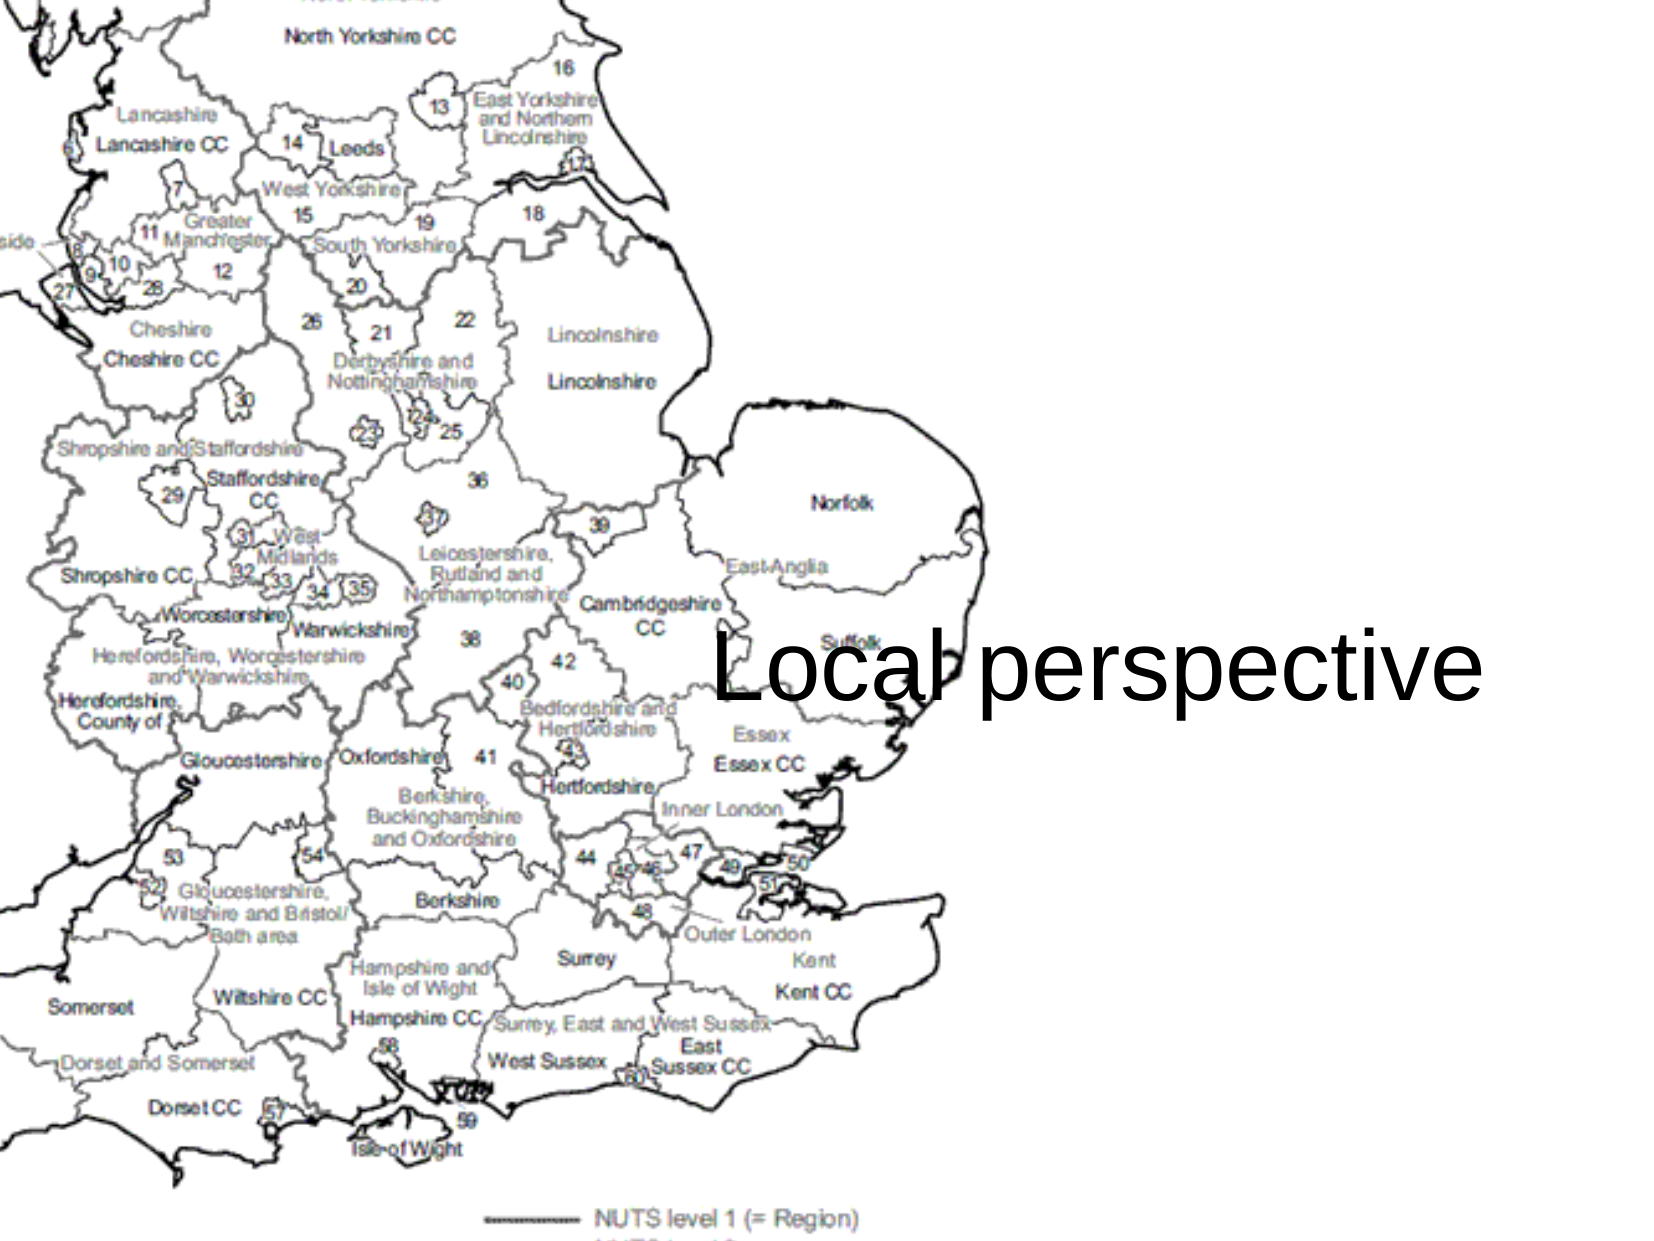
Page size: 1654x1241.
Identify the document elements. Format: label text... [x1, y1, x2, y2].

picture [0, 0, 993, 1241]
subtitle Local perspective [354, 185, 1654, 1146]
